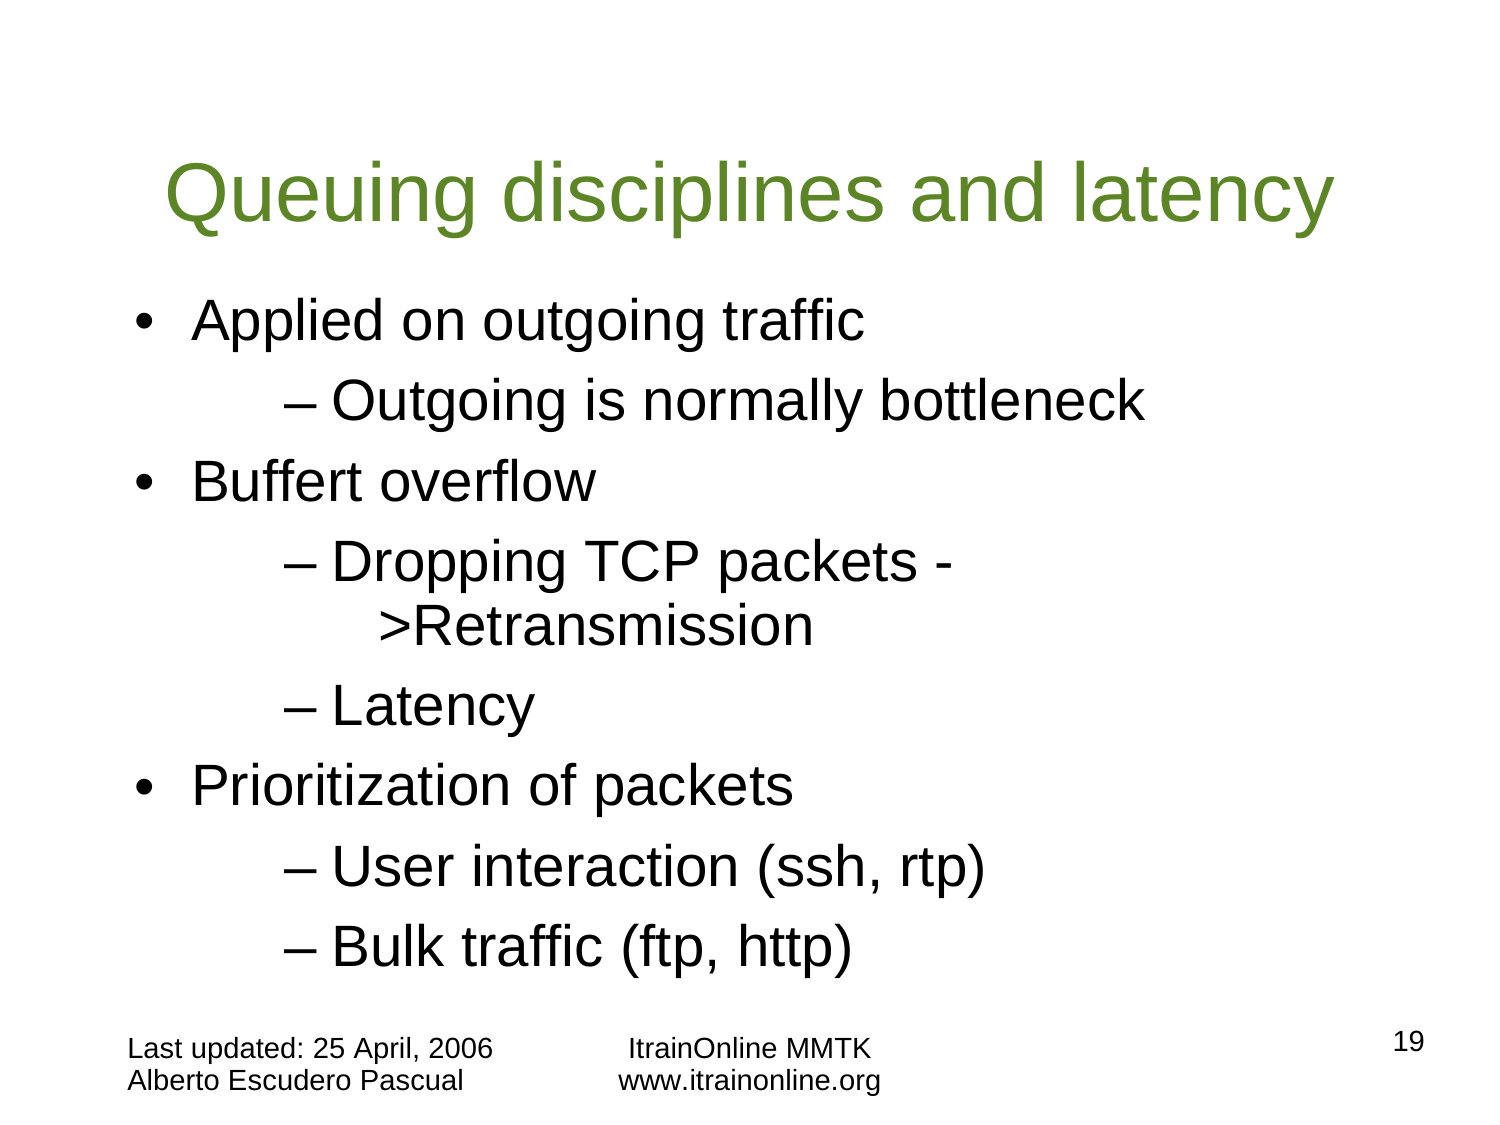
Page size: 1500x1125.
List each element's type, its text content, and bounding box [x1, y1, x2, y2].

text_box Applied on outgoing traffic Outgoing is normally bottleneck Buffert overflow Dropping TCP packets ->Retransmission Latency Prioritization of packets User interaction (ssh, rtp) Bulk traffic (ftp, http) [120, 281, 1396, 984]
text_box Queuing disciplines and latency [112, 100, 1388, 288]
